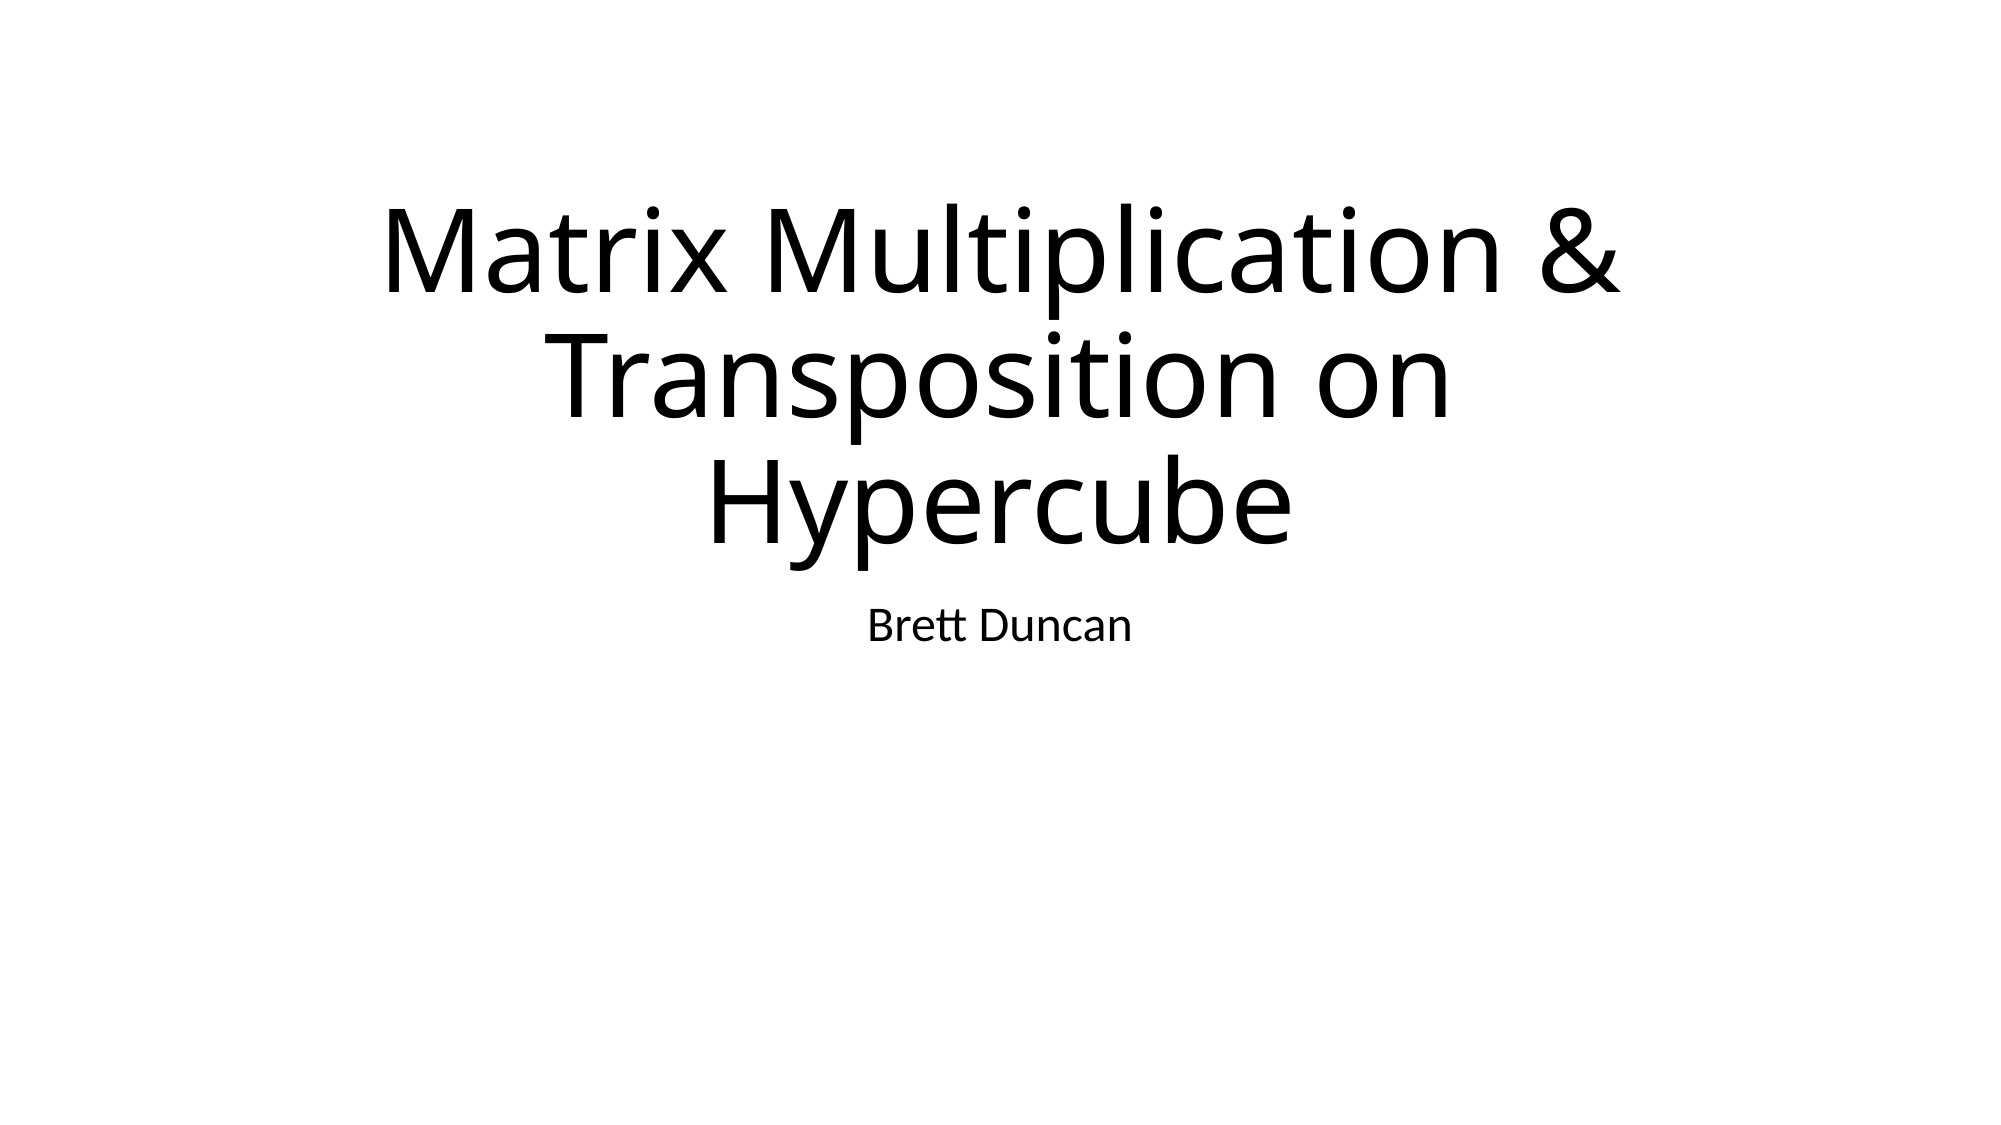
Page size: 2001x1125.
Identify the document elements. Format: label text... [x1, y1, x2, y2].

subtitle Brett Duncan [249, 590, 1750, 863]
title Matrix Multiplication & Transposition on Hypercube [249, 184, 1750, 576]
